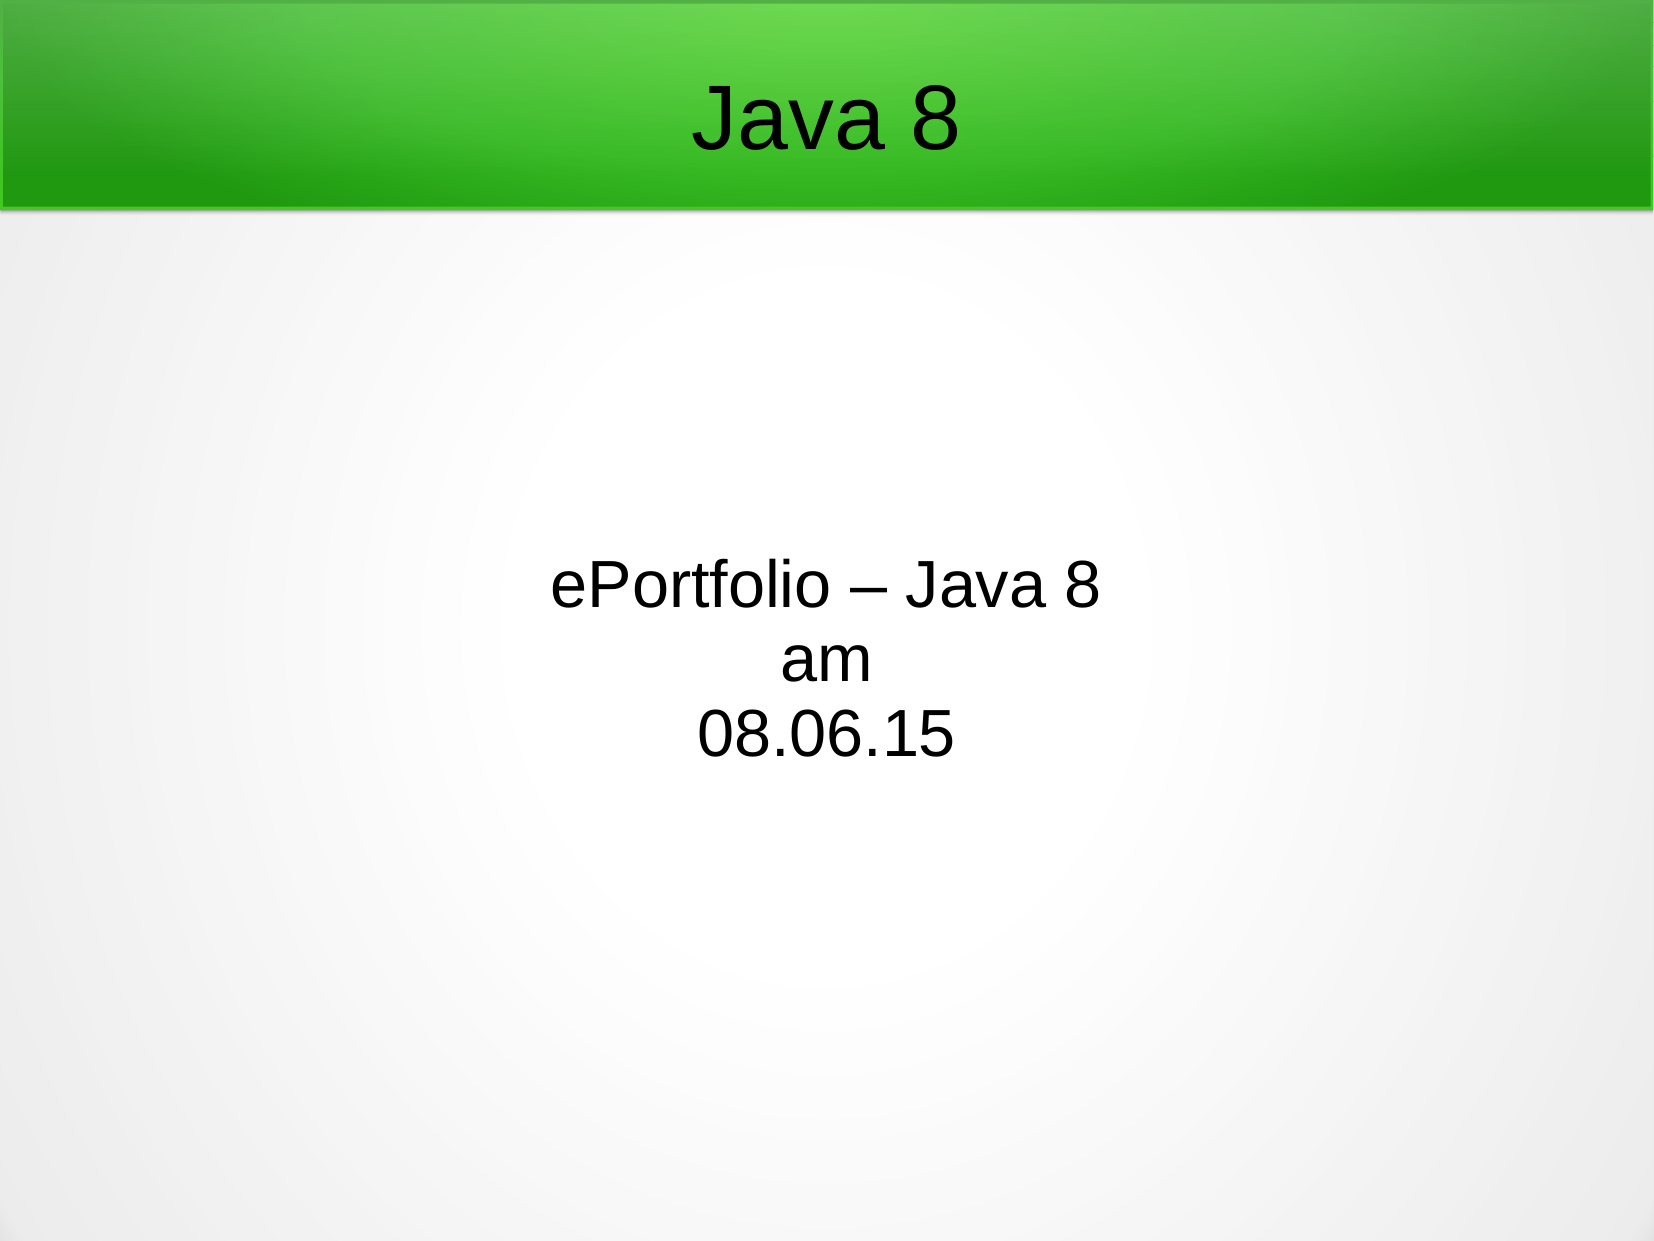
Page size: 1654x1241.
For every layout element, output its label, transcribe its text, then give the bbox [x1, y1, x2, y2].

title Java 8 [82, 47, 1571, 189]
subtitle ePortfolio – Java 8 am 08.06.15 [82, 299, 1571, 1019]
